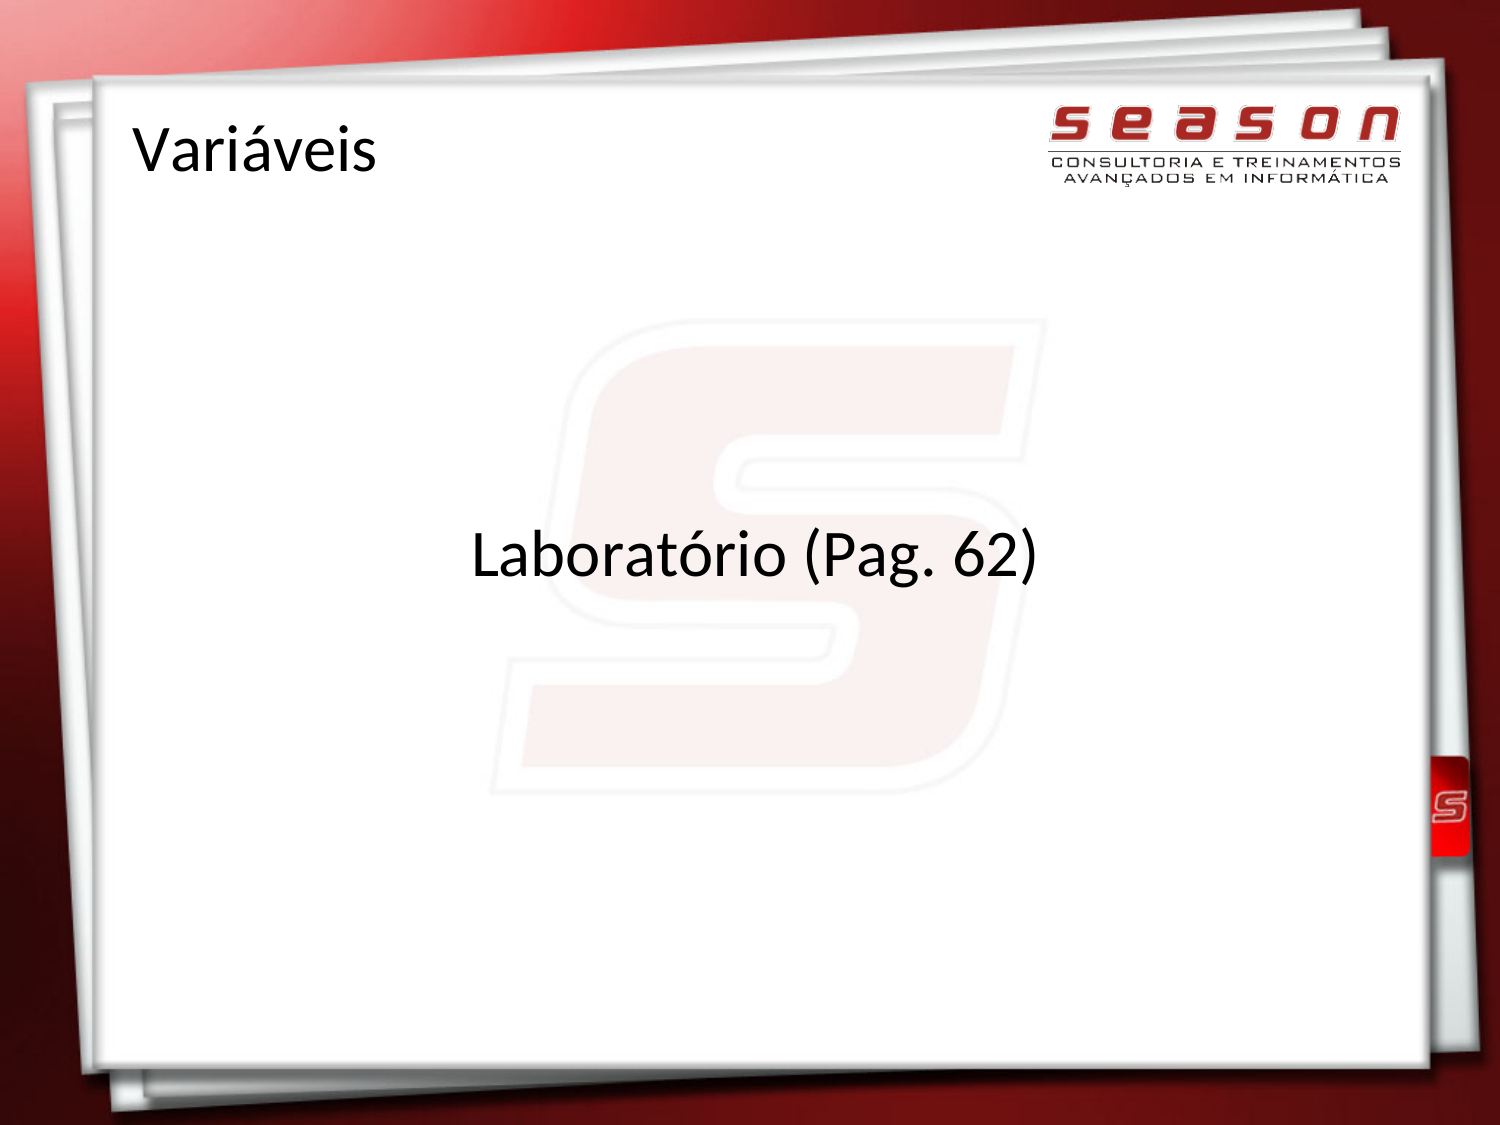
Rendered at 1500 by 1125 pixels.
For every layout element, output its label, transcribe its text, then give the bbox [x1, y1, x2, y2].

title Variáveis [118, 33, 1394, 257]
title Laboratório (Pag. 62) [118, 438, 1394, 662]
picture [0, 0, 1500, 1125]
